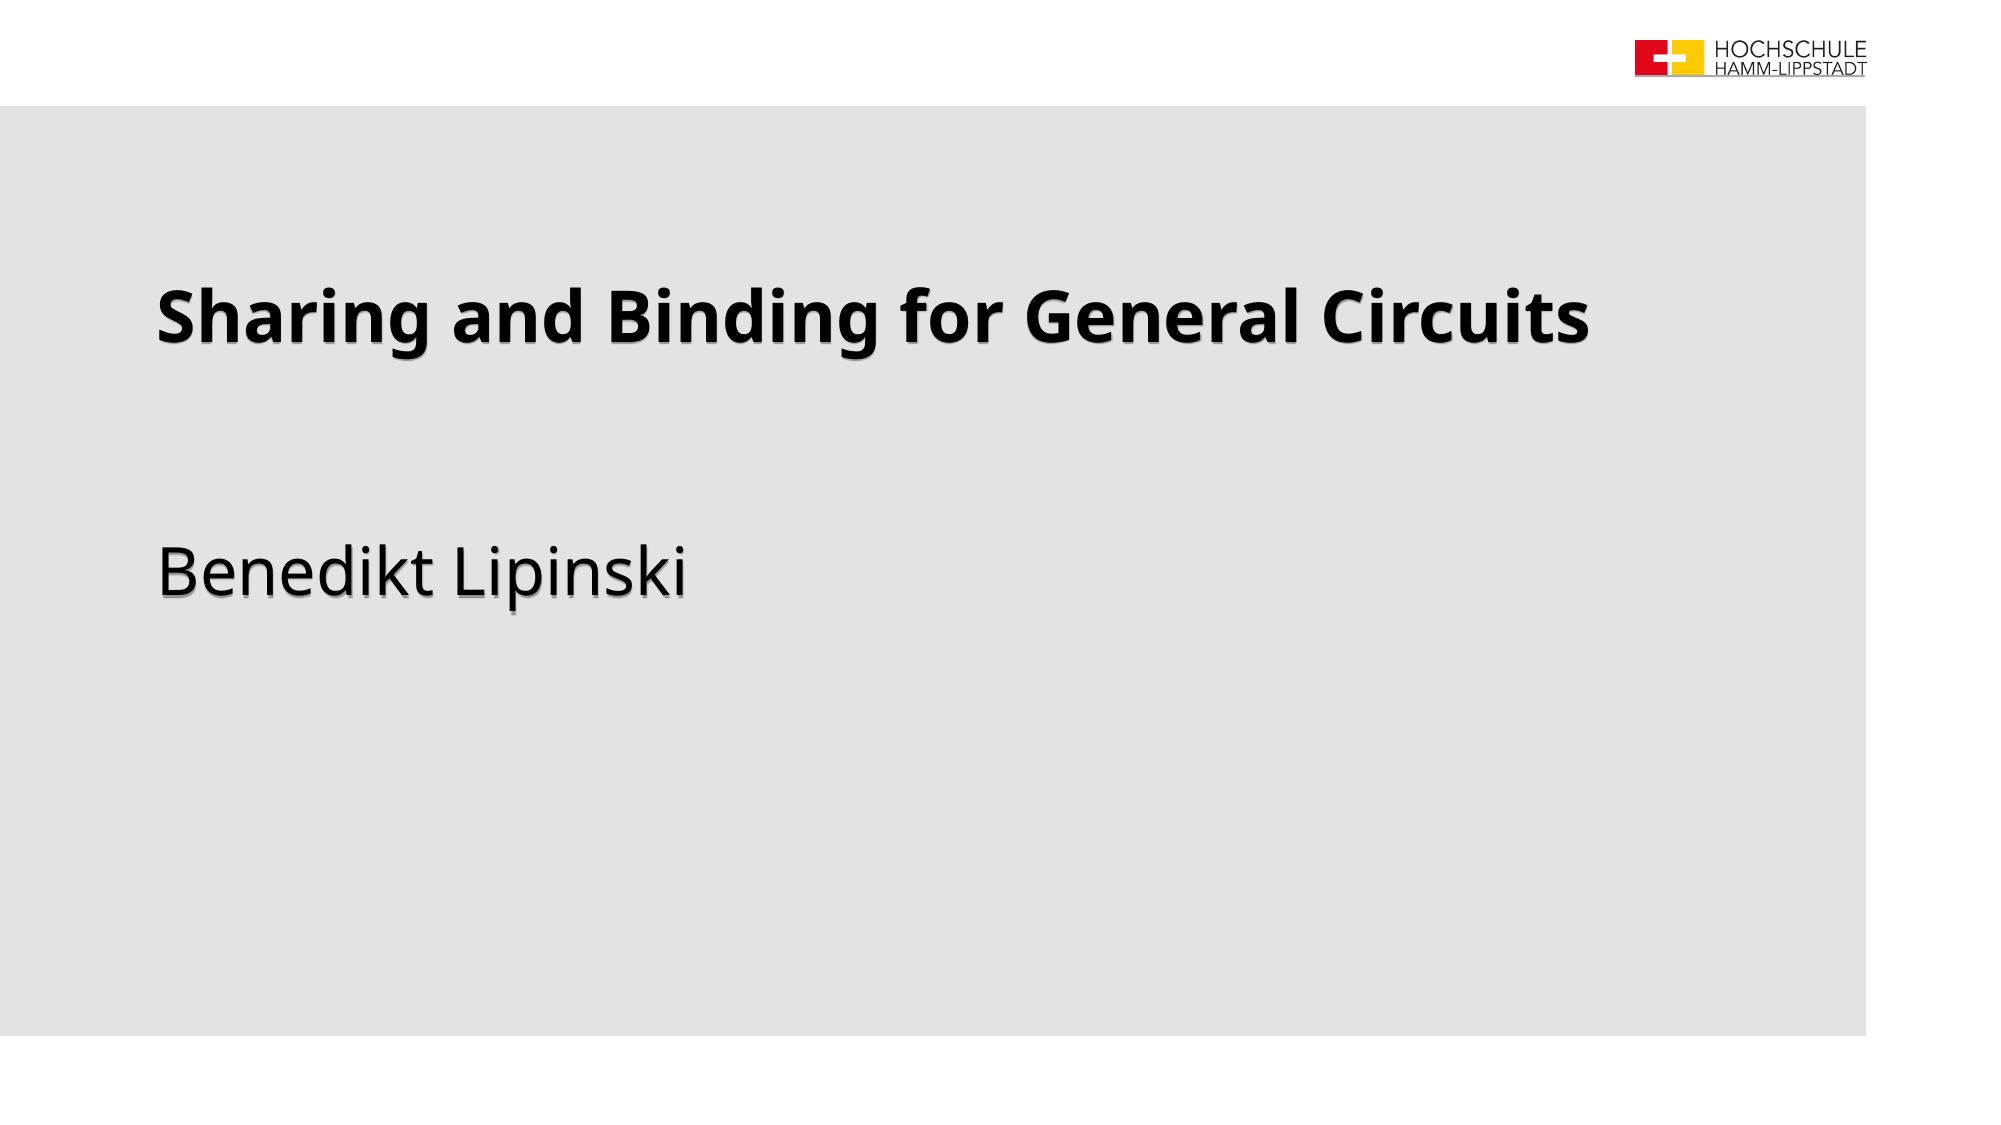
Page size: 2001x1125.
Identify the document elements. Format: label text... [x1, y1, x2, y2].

title Sharing and Binding for General Circuits [141, 236, 1787, 478]
subtitle Benedikt Lipinski [141, 521, 1787, 891]
